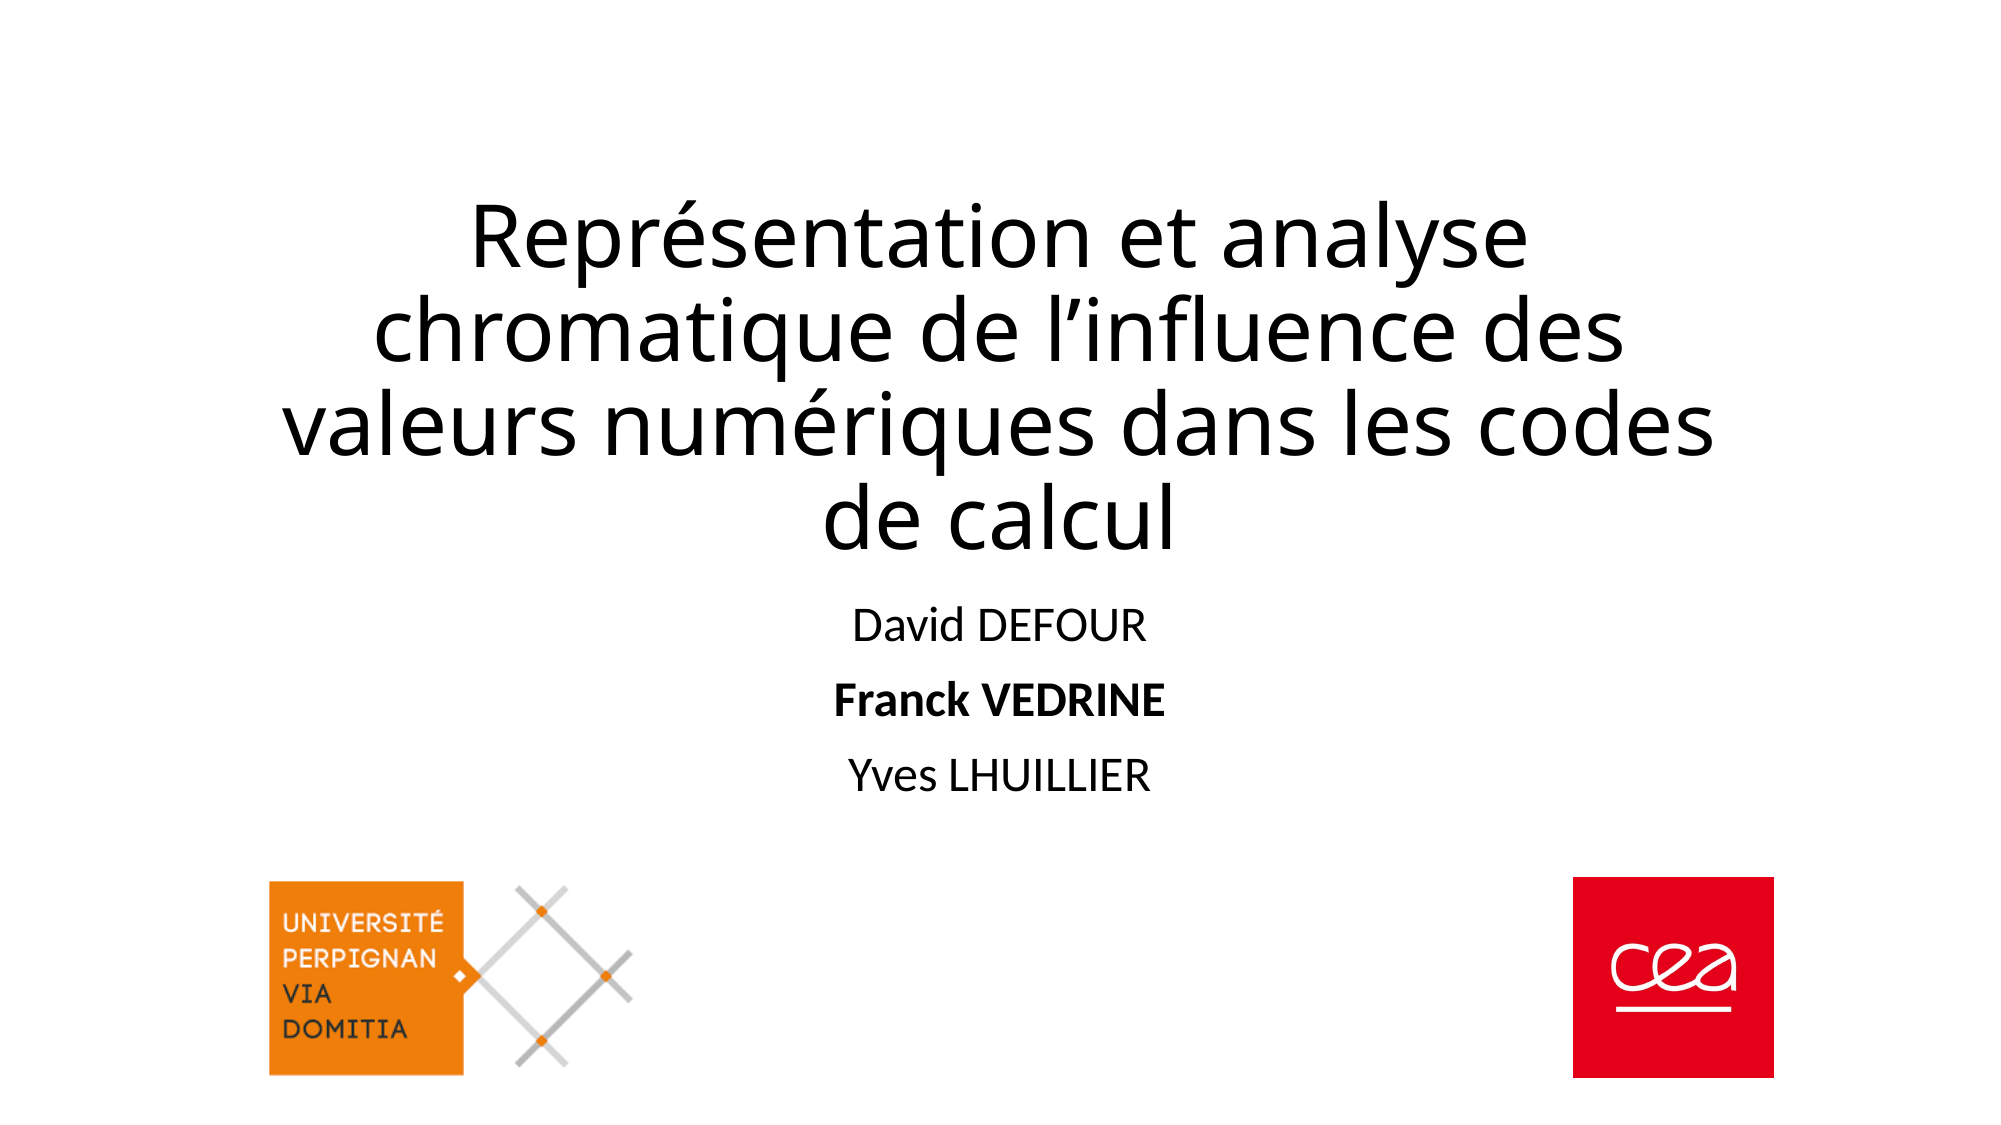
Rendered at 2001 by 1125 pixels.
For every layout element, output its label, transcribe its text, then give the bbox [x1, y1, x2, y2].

picture [1573, 877, 1774, 1078]
title Représentation et analyse chromatique de l’influence des valeurs numériques dans les codes de calcul [249, 184, 1750, 576]
picture [249, 861, 653, 1095]
subtitle David DEFOUR Franck VEDRINE Yves LHUILLIER [249, 590, 1750, 863]
